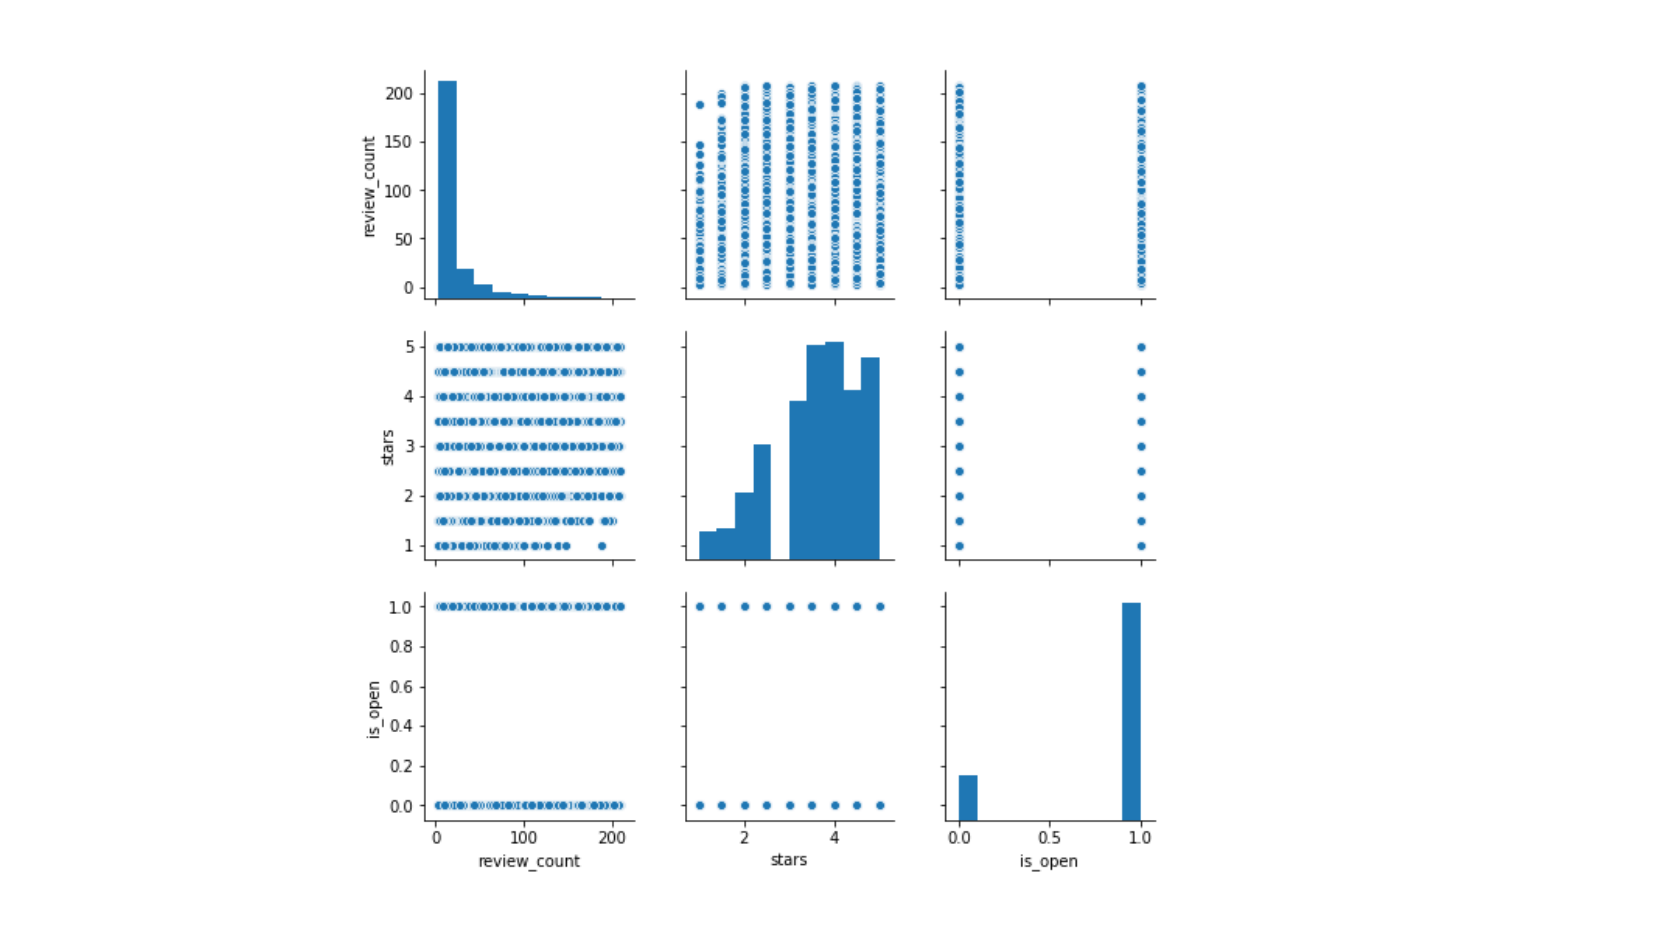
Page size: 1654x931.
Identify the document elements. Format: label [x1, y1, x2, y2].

picture [342, 47, 1211, 892]
